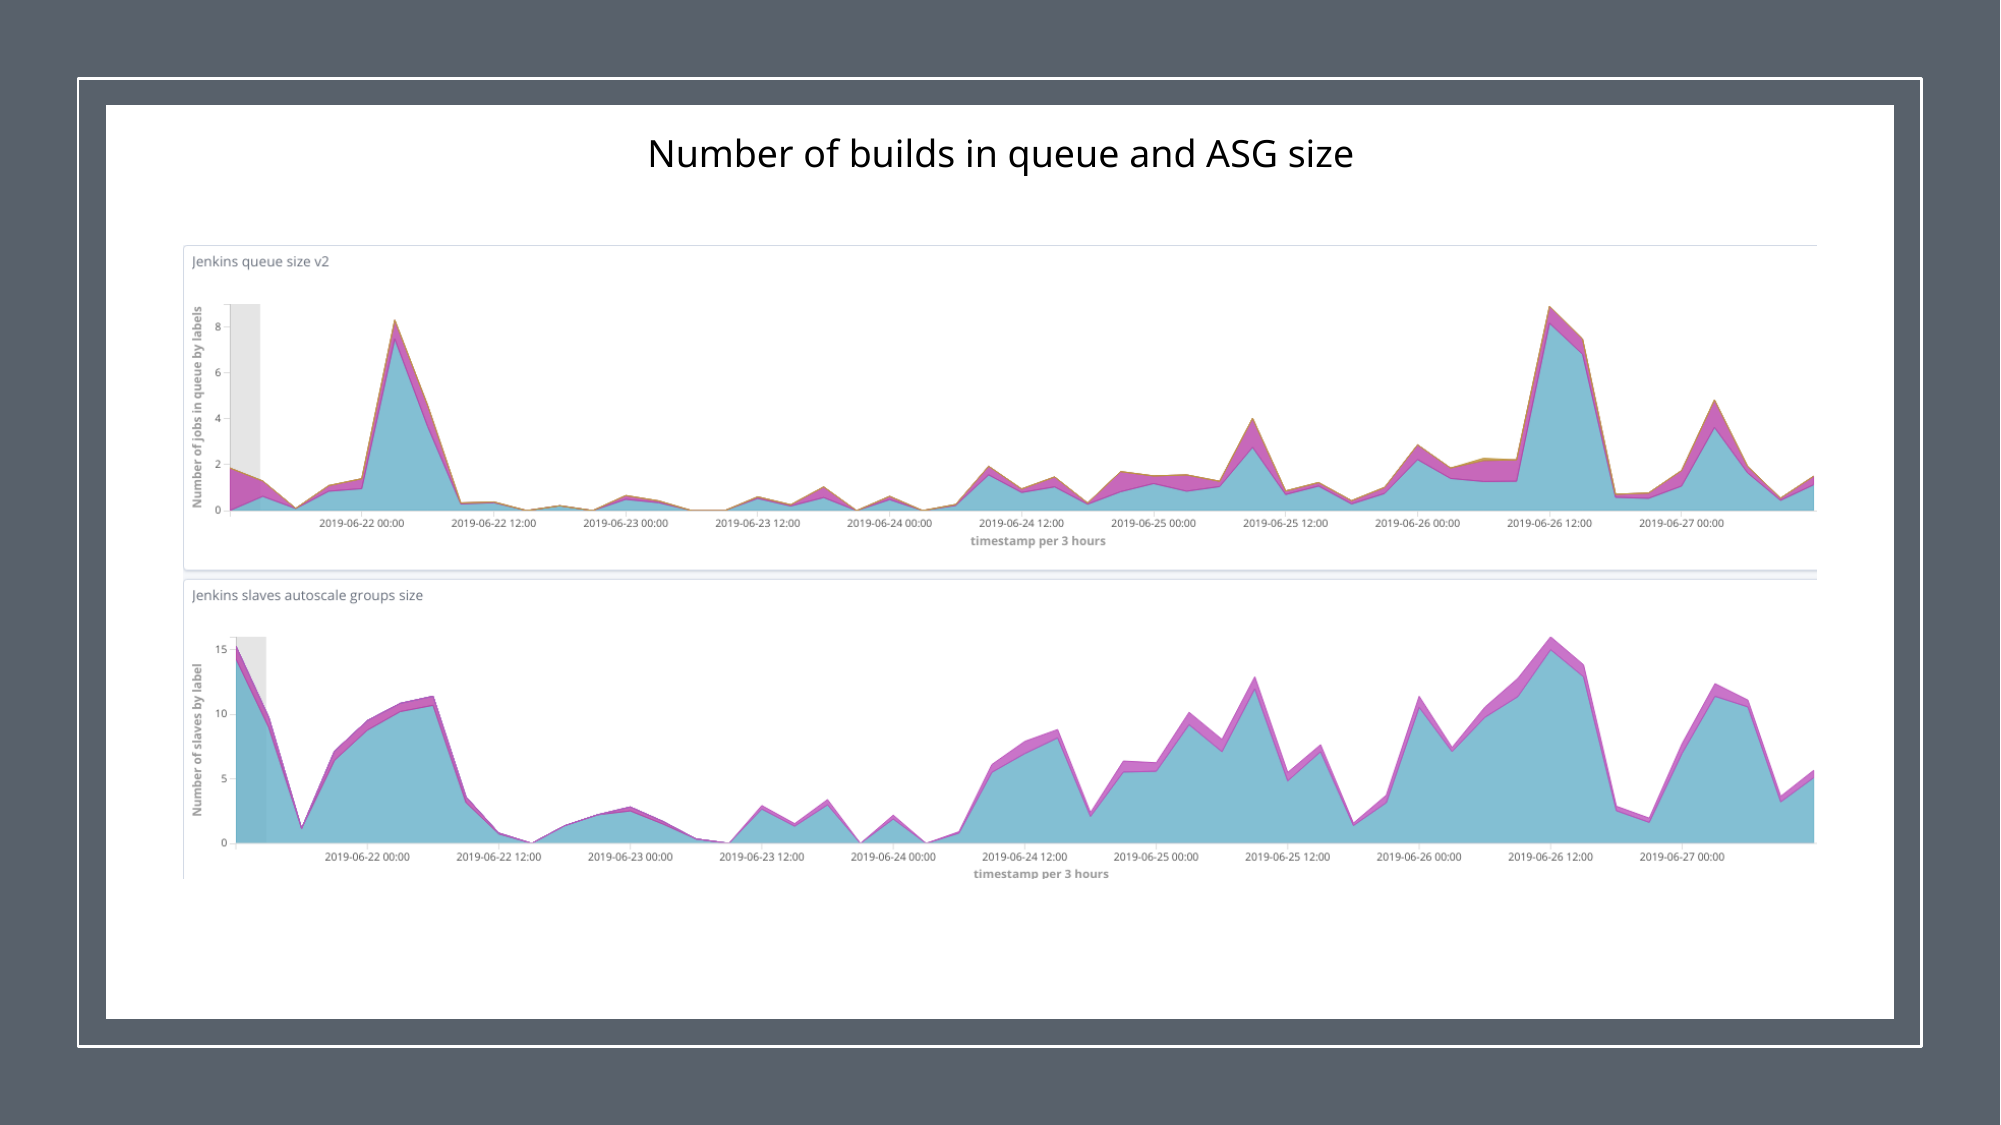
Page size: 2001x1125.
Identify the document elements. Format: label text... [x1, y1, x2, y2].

picture [183, 245, 1817, 879]
text_box [0, 0, 2000, 1125]
text_box Number of builds in queue and ASG size [632, 122, 1515, 184]
